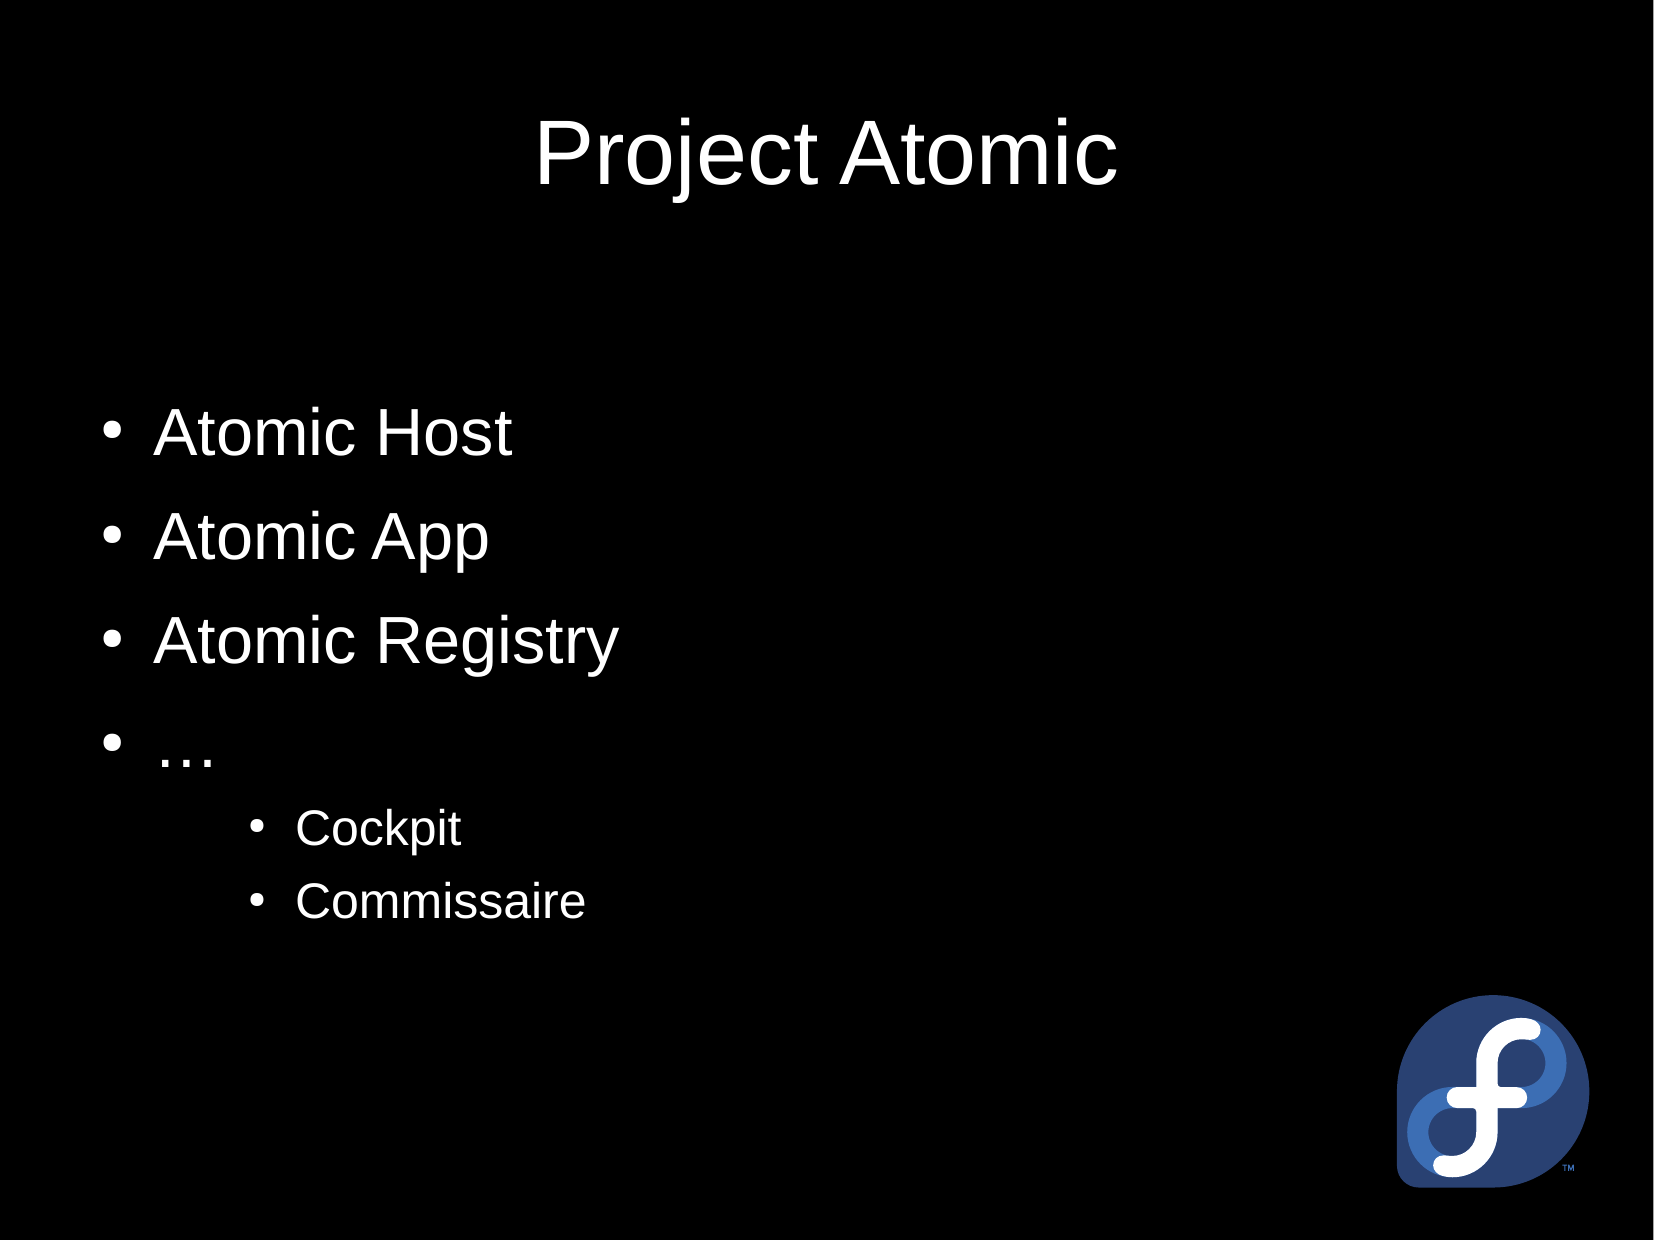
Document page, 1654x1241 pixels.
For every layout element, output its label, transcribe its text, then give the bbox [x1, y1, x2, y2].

picture [1396, 994, 1591, 1189]
title Project Atomic [82, 49, 1571, 257]
list Atomic Host Atomic App Atomic Registry … Cockpit Commissaire [82, 290, 1571, 1010]
